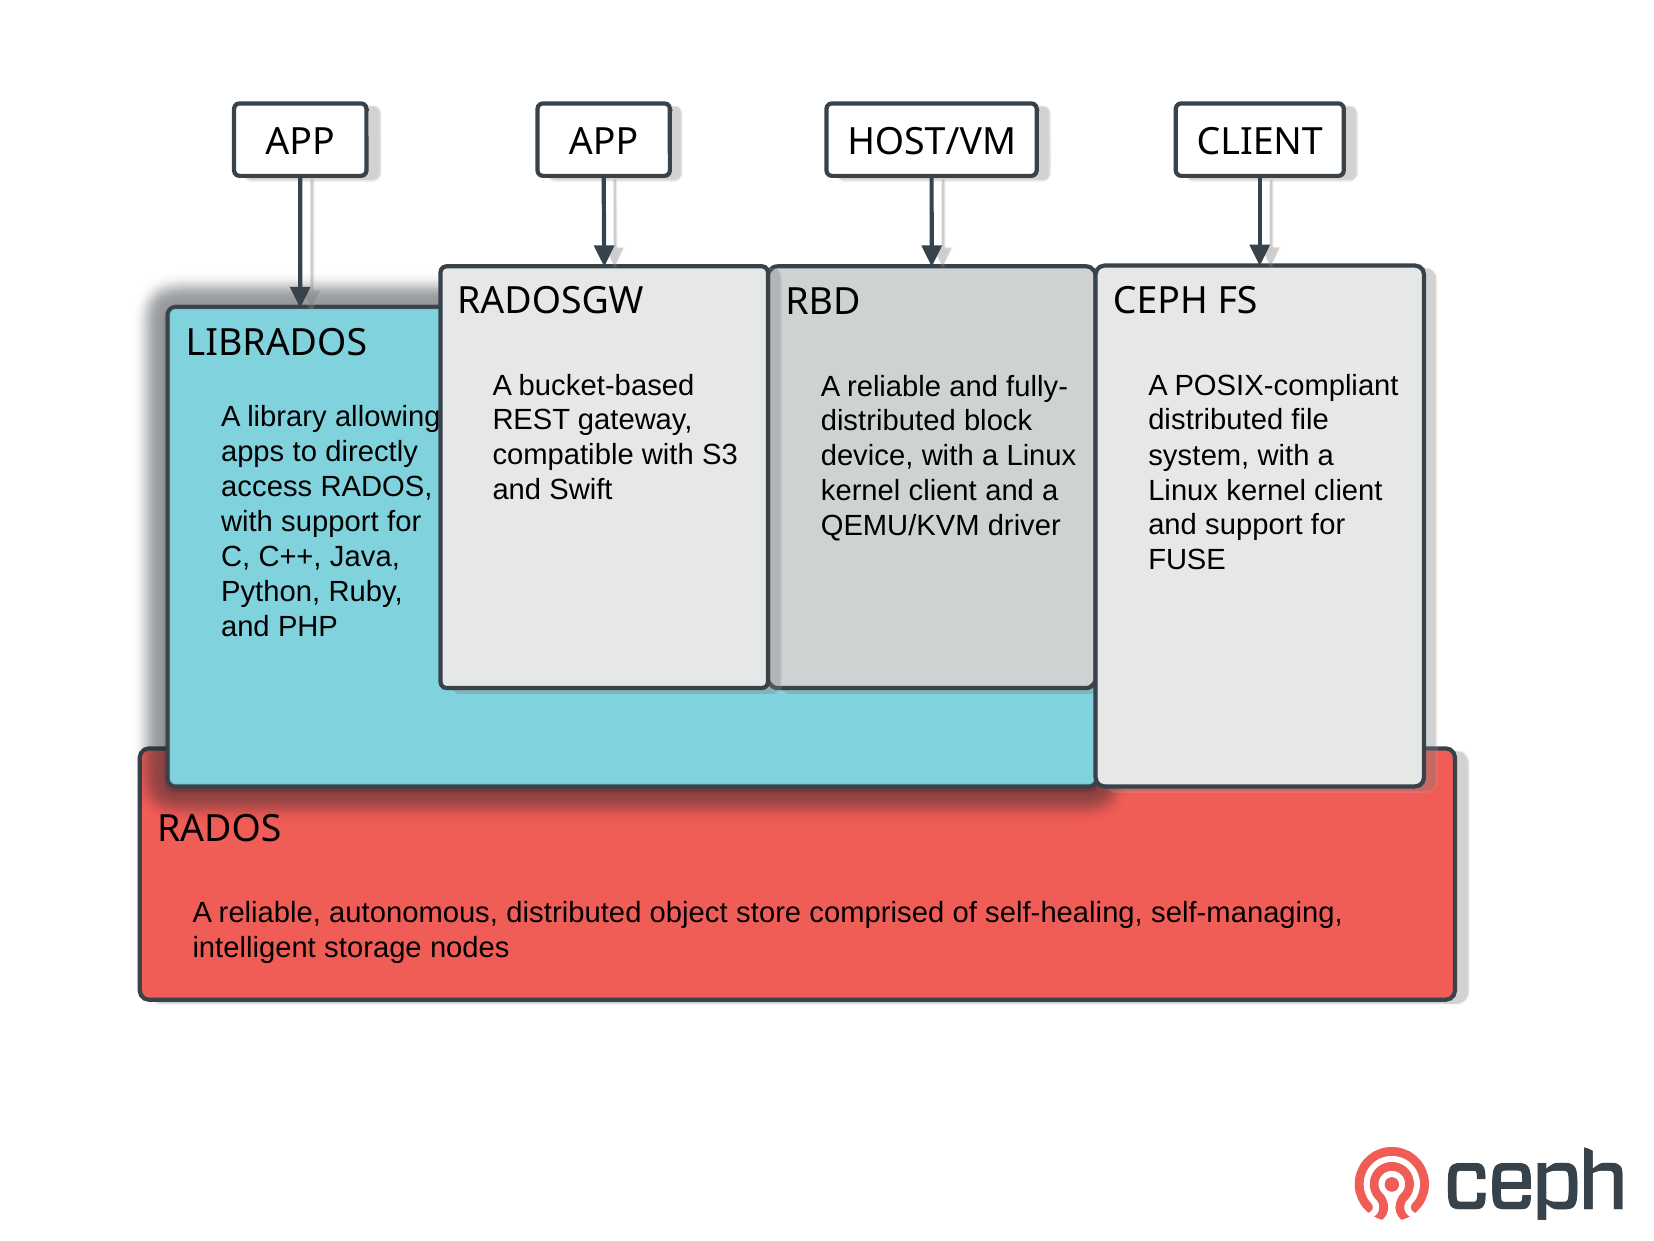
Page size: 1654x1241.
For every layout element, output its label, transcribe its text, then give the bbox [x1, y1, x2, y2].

text_box HOST/VM [826, 103, 1037, 176]
picture [617, 260, 931, 271]
picture [945, 260, 1147, 272]
text_box CEPH FS A POSIX-compliant distributed file system, with a Linux kernel client and support for FUSE [1095, 265, 1424, 787]
text_box CLIENT [1175, 103, 1344, 176]
picture [933, 260, 941, 266]
text_box RADOS A reliable, autonomous, distributed object store comprised of self-healing, self-managing, intelligent storage nodes [139, 748, 1455, 1000]
text_box RBD A reliable and fully-distributed block device, with a Linux kernel client and a QEMU/KVM driver [768, 266, 1095, 688]
picture [1308, 1100, 1654, 1241]
picture [303, 260, 310, 286]
text_box APP [234, 103, 367, 176]
text_box APP [537, 103, 670, 176]
picture [117, 260, 1147, 841]
picture [312, 260, 603, 310]
text_box LIBRADOS A library allowing apps to directly access RADOS, with support for C, C++, Java, Python, Ruby, and PHP [170, 310, 1094, 785]
picture [605, 260, 613, 266]
text_box RADOSGW A bucket-based REST gateway, compatible with S3 and Swift [440, 266, 768, 688]
